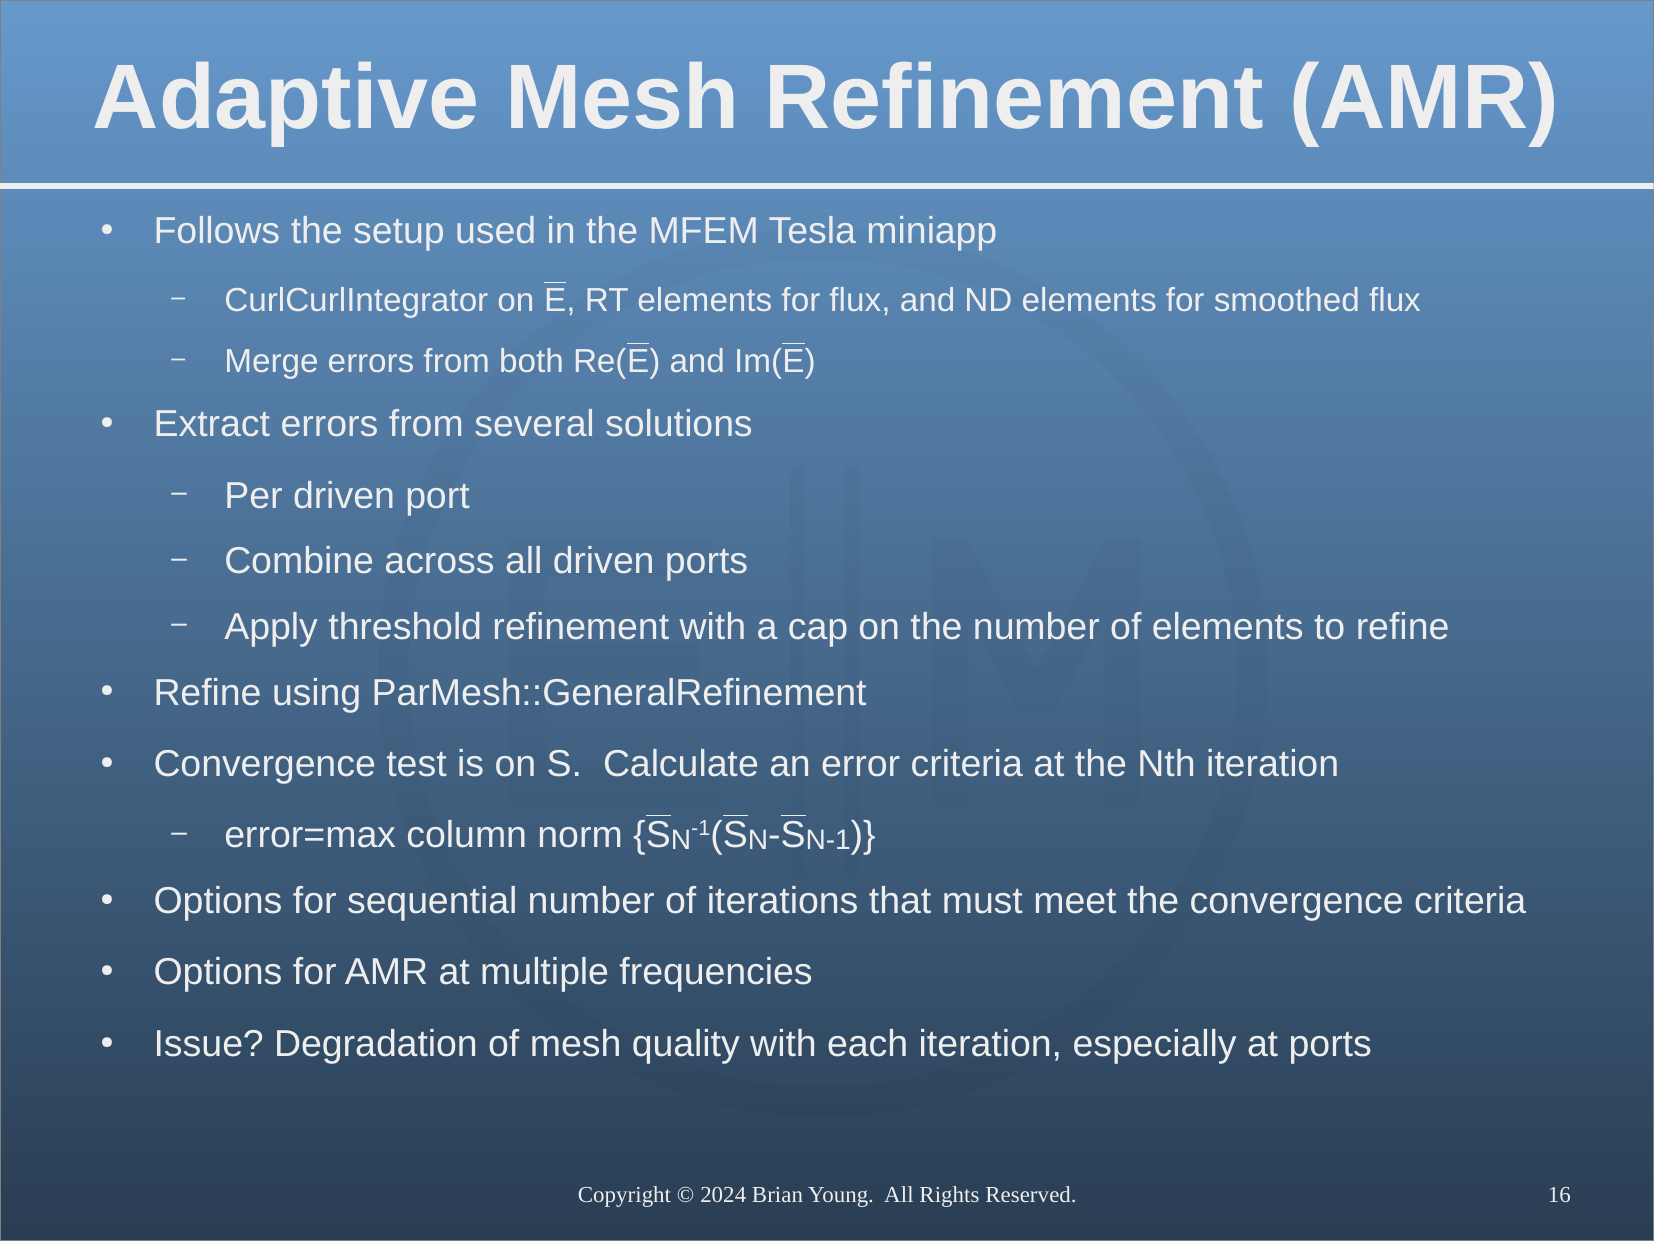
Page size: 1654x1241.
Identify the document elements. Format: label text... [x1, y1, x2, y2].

title Adaptive Mesh Refinement (AMR) [82, 31, 1571, 163]
list Follows the setup used in the MFEM Tesla miniapp CurlCurlIntegrator on E, RT elements for flux, and ND elements for smoothed flux Merge errors from both Re(E) and Im(E) Extract errors from several solutions Per driven port Combine across all driven ports Apply threshold refinement with a cap on the number of elements to refine Refine using ParMesh::GeneralRefinement Convergence test is on S. Calculate an error criteria at the Nth iteration error=max column norm {SN-1(SN-SN-1)} Options for sequential number of iterations that must meet the convergence criteria Options for AMR at multiple frequencies Issue? Degradation of mesh quality with each iteration, especially at ports [82, 210, 1571, 1126]
